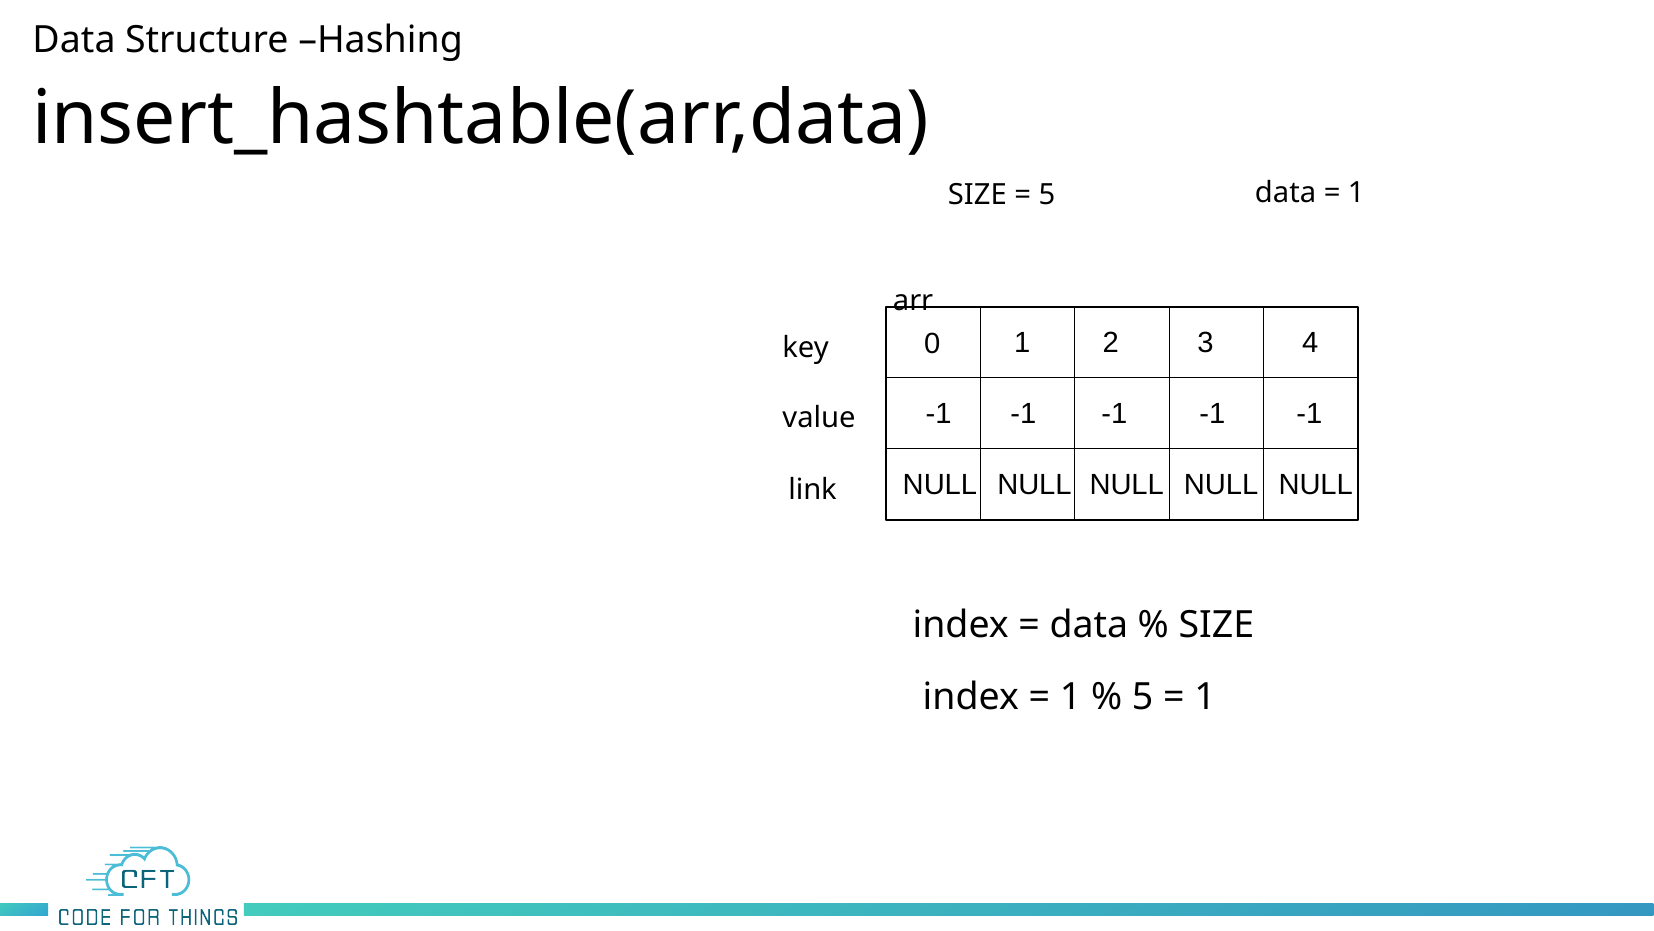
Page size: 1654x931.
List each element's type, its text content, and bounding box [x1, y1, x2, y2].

text_box NULL [887, 460, 993, 509]
text_box [885, 473, 980, 520]
text_box index = data % SIZE [897, 590, 1315, 649]
text_box link [773, 460, 863, 510]
text_box [1170, 508, 1263, 520]
text_box arr [878, 272, 1056, 322]
text_box [1075, 307, 1169, 377]
text_box [898, 449, 980, 460]
text_box 1 [999, 318, 1046, 367]
text_box [1264, 378, 1359, 448]
text_box 0 [909, 319, 956, 368]
text_box NULL [1263, 460, 1368, 509]
text_box [910, 322, 980, 377]
text_box 4 [1287, 318, 1334, 367]
text_box NULL [982, 460, 1074, 508]
text_box index = 1 % 5 = 1 [908, 662, 1283, 721]
text_box [1170, 307, 1263, 377]
text_box NULL [1074, 460, 1169, 508]
text_box [1075, 449, 1169, 460]
text_box -1 [995, 389, 1052, 438]
text_box [981, 378, 1074, 448]
text_box [898, 378, 980, 448]
text_box -1 [1086, 389, 1143, 438]
text_box 3 [1182, 318, 1229, 367]
text_box [1075, 508, 1169, 520]
text_box [981, 508, 1074, 520]
picture [59, 846, 237, 925]
text_box SIZE = 5 [933, 165, 1111, 215]
text_box key [767, 318, 910, 403]
text_box [981, 449, 1074, 460]
text_box -1 [910, 389, 967, 438]
text_box [1170, 378, 1263, 448]
text_box [1264, 307, 1359, 377]
text_box [1170, 449, 1263, 460]
title Data Structure –Hashing insert_hashtable(arr,data) [32, 12, 1184, 166]
text_box data = 1 [1240, 163, 1418, 213]
text_box [1075, 378, 1169, 448]
text_box 2 [1087, 318, 1134, 367]
text_box -1 [1184, 389, 1241, 438]
text_box [981, 307, 1074, 377]
text_box [1264, 449, 1359, 460]
text_box -1 [1281, 389, 1338, 438]
text_box [1264, 509, 1359, 520]
text_box value [767, 389, 898, 473]
text_box NULL [1169, 460, 1263, 508]
